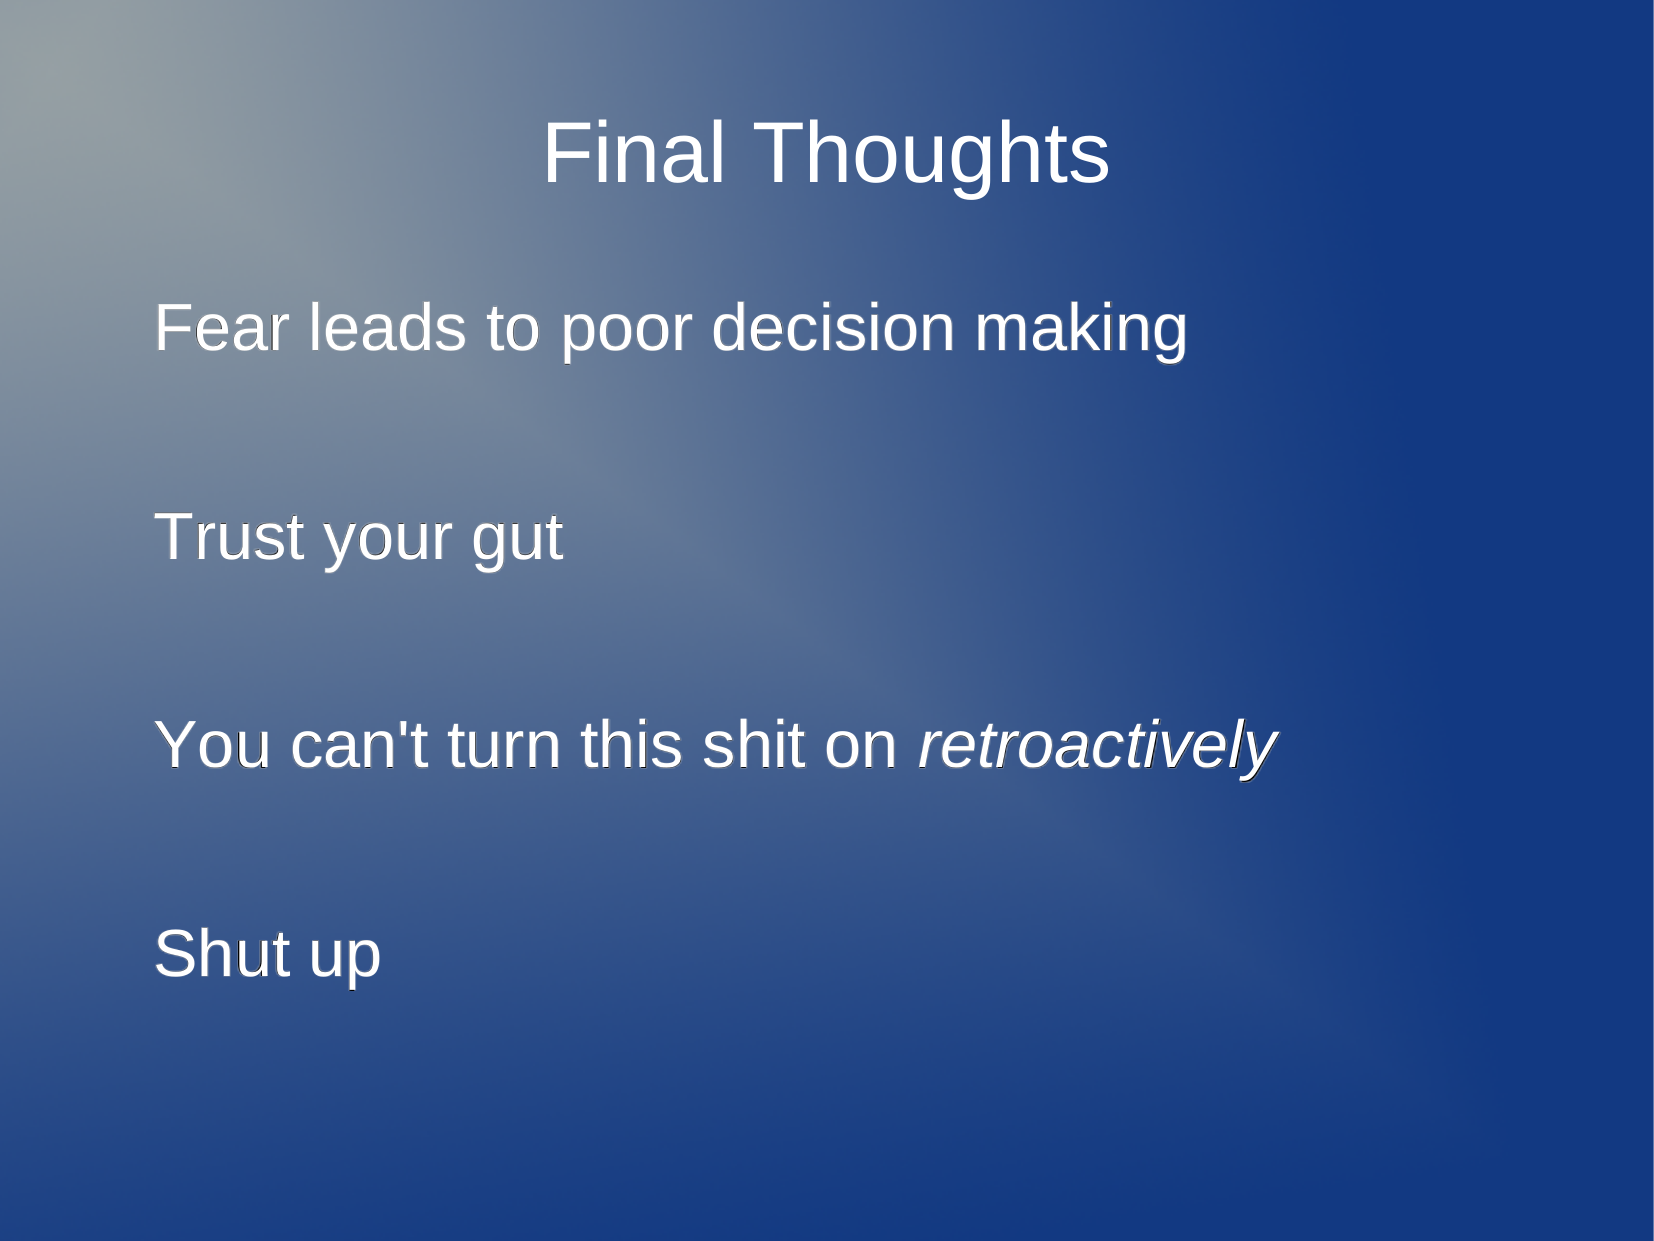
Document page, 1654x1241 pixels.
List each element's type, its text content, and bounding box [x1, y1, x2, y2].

list Fear leads to poor decision making Trust your gut You can't turn this shit on retroactively Shut up [82, 290, 1571, 991]
picture [0, 0, 1654, 1241]
title Final Thoughts [82, 49, 1571, 257]
